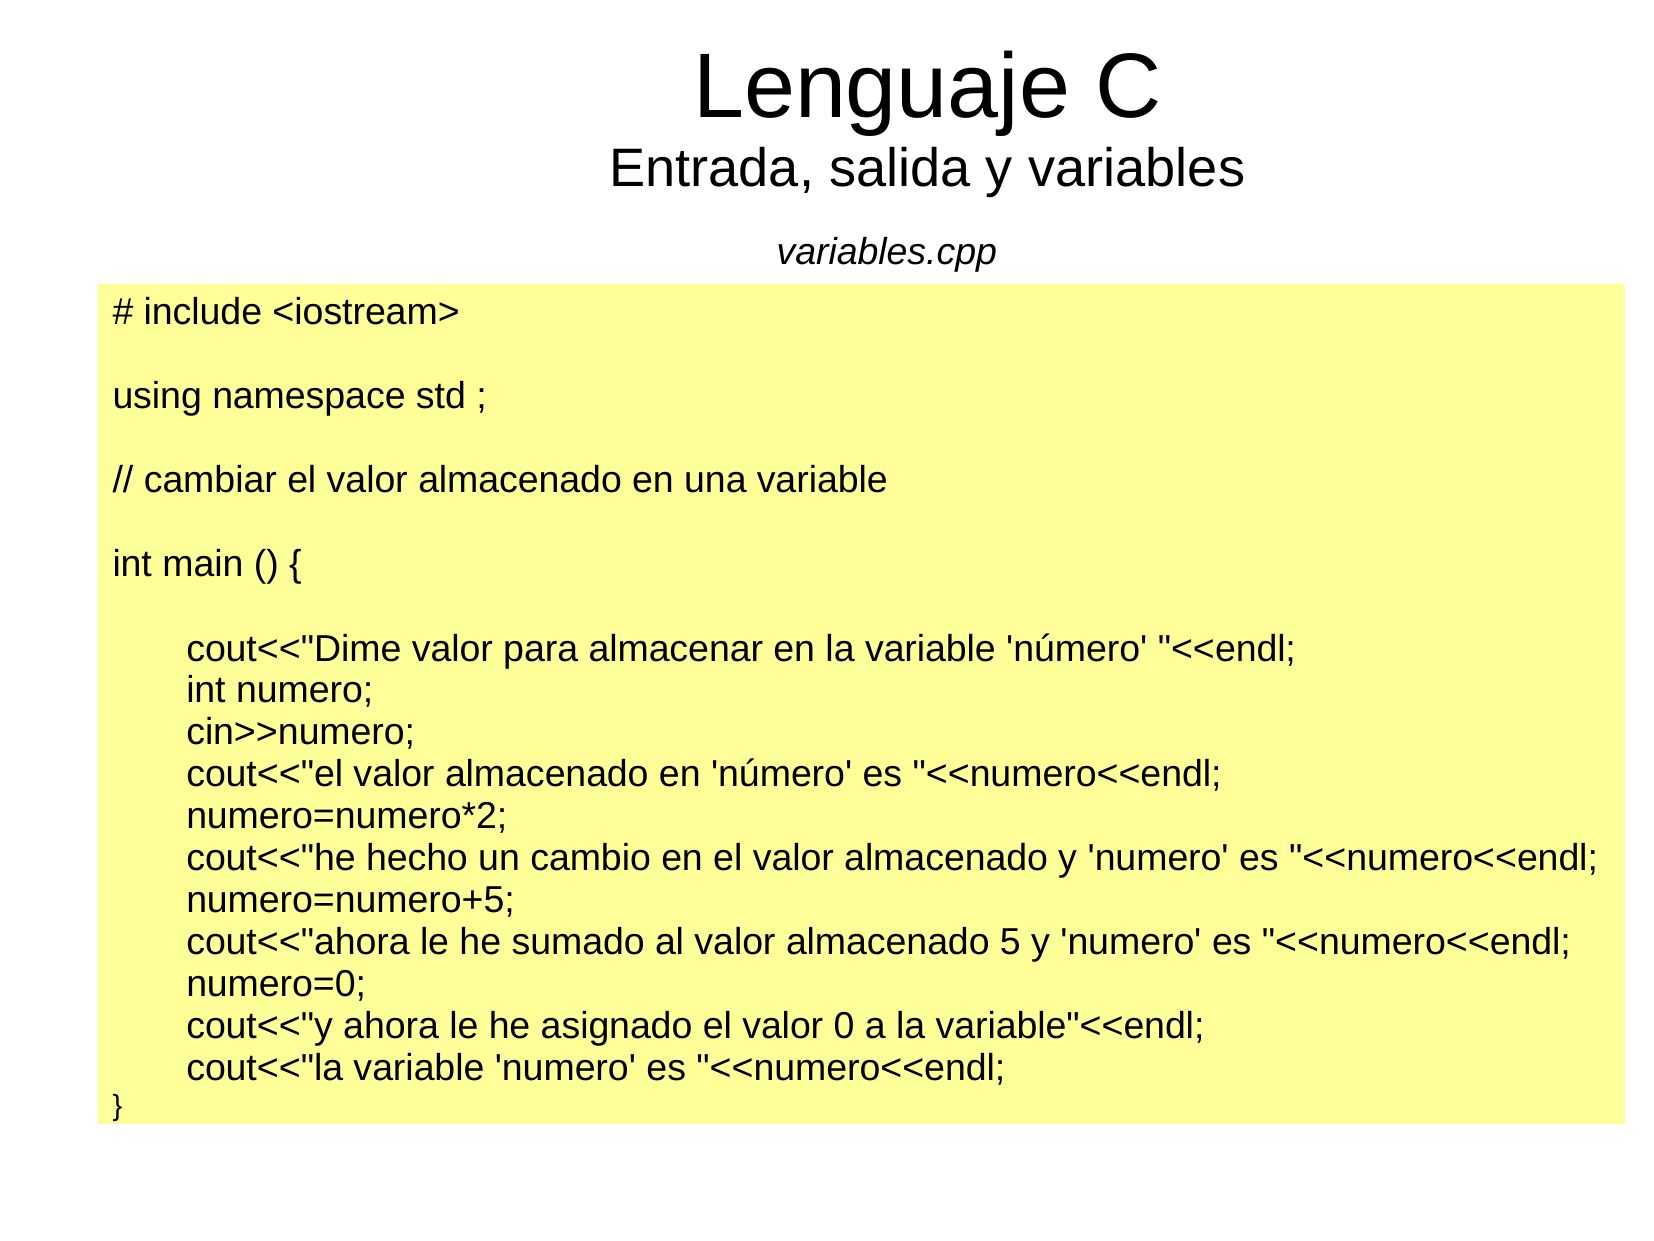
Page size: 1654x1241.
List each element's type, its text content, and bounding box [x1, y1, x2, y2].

title Lenguaje C Entrada, salida y variables [263, 13, 1593, 219]
text_box variables.cpp [761, 223, 1012, 281]
text_box # include <iostream> using namespace std ; // cambiar el valor almacenado en una variable int main () { cout<<"Dime valor para almacenar en la variable 'número' "<<endl; int numero; cin>>numero; cout<<"el valor almacenado en 'número' es "<<numero<<endl; numero=numero*2; cout<<"he hecho un cambio en el valor almacenado y 'numero' es "<<numero<<endl; numero=numero+5; cout<<"ahora le he sumado al valor almacenado 5 y 'numero' es "<<numero<<endl; numero=0; cout<<"y ahora le he asignado el valor 0 a la variable"<<endl; cout<<"la variable 'numero' es "<<numero<<endl; } [97, 283, 1625, 1124]
